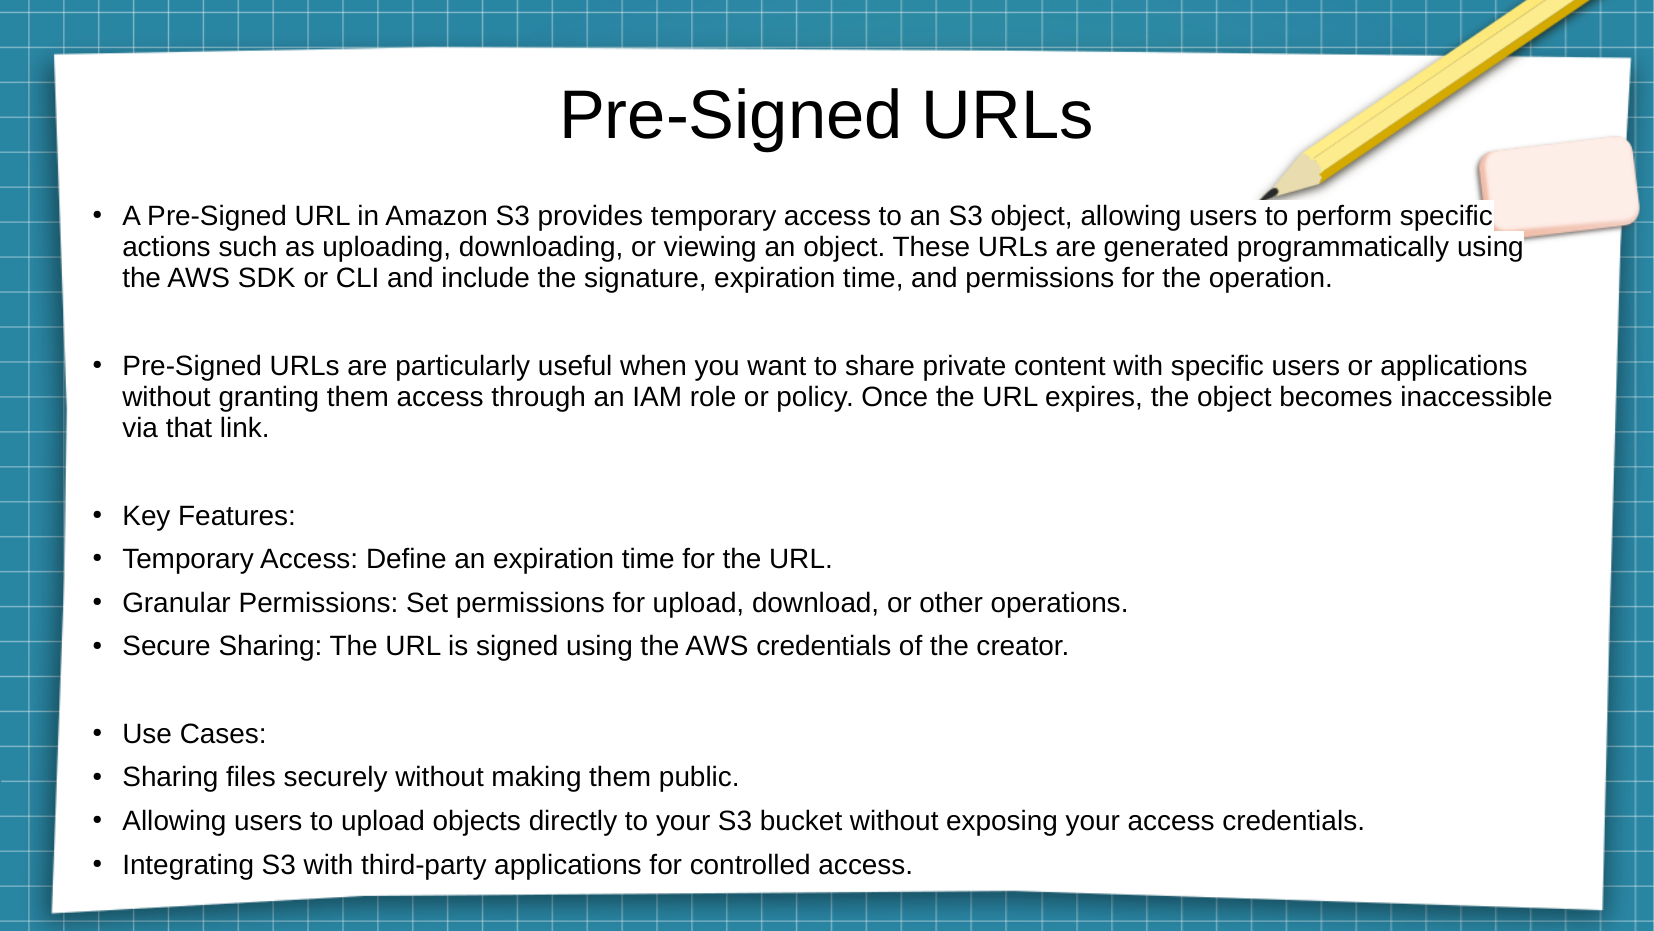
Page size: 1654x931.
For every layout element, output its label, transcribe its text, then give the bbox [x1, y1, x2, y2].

title Pre-Signed URLs [82, 37, 1571, 193]
picture [0, 0, 1654, 931]
list A Pre-Signed URL in Amazon S3 provides temporary access to an S3 object, allowing users to perform specific actions such as uploading, downloading, or viewing an object. These URLs are generated programmatically using the AWS SDK or CLI and include the signature, expiration time, and permissions for the operation. Pre-Signed URLs are particularly useful when you want to share private content with specific users or applications without granting them access through an IAM role or policy. Once the URL expires, the object becomes inaccessible via that link. Key Features: Temporary Access: Define an expiration time for the URL. Granular Permissions: Set permissions for upload, download, or other operations. Secure Sharing: The URL is signed using the AWS credentials of the creator. Use Cases: Sharing files securely without making them public. Allowing users to upload objects directly to your S3 bucket without exposing your access credentials. Integrating S3 with third-party applications for controlled access. [82, 199, 1571, 883]
